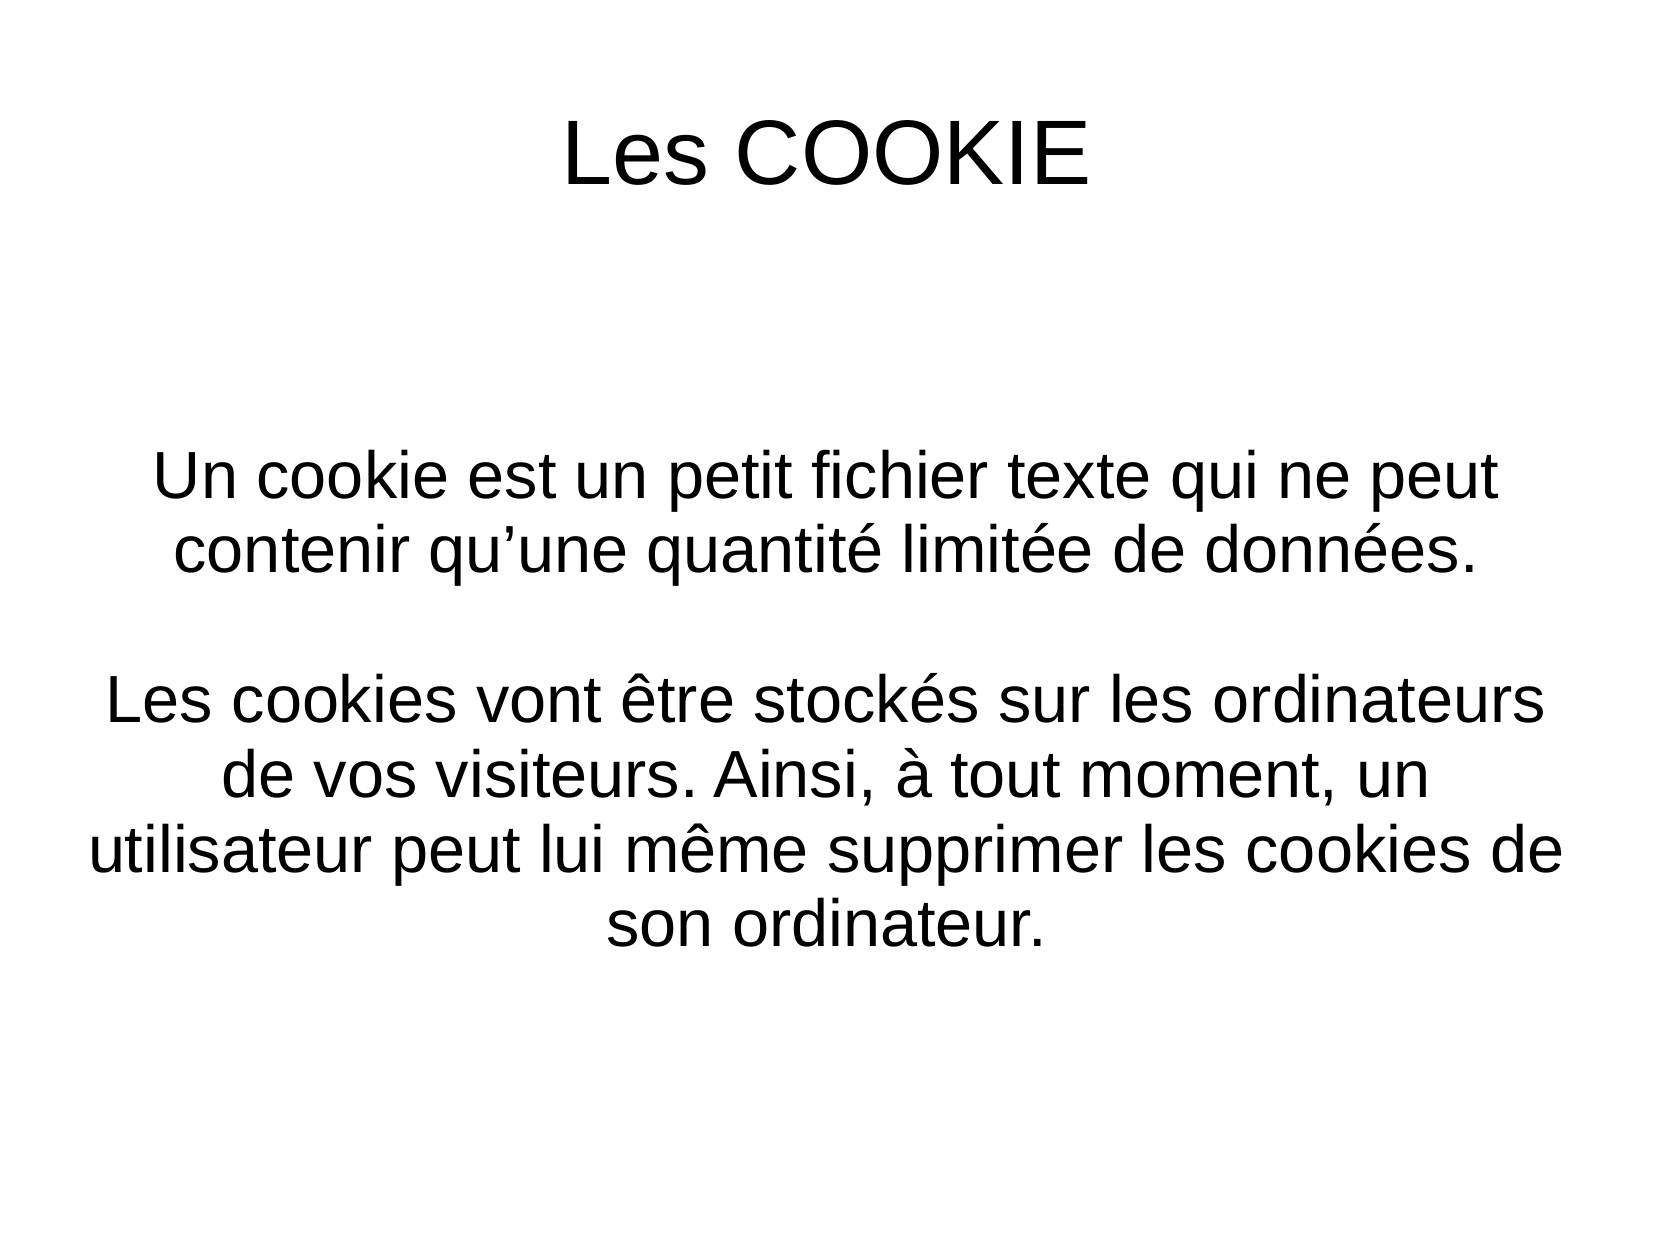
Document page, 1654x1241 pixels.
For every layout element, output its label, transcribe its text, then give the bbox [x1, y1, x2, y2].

subtitle Un cookie est un petit fichier texte qui ne peut contenir qu’une quantité limitée de données. Les cookies vont être stockés sur les ordinateurs de vos visiteurs. Ainsi, à tout moment, un utilisateur peut lui même supprimer les cookies de son ordinateur. [82, 290, 1571, 1109]
title Les COOKIE [82, 49, 1571, 257]
